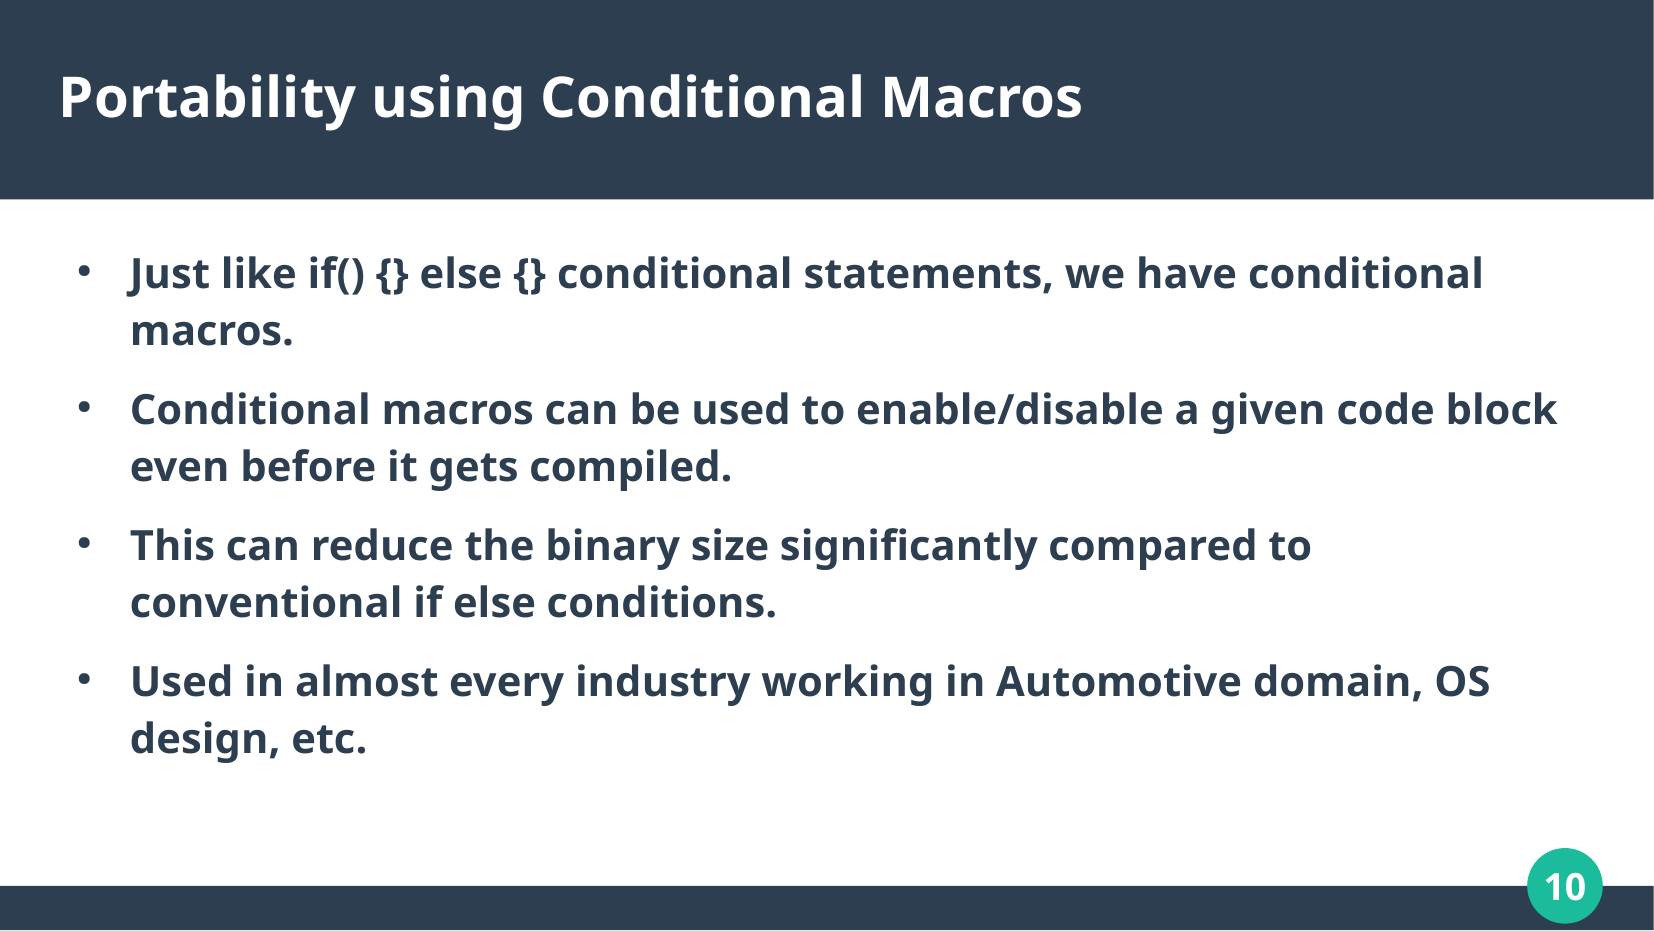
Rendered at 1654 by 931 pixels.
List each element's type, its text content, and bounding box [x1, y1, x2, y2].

title Portability using Conditional Macros [59, 37, 1595, 156]
list Just like if() {} else {} conditional statements, we have conditional macros. Conditional macros can be used to enable/disable a given code block even before it gets compiled. This can reduce the binary size significantly compared to conventional if else conditions. Used in almost every industry working in Automotive domain, OS design, etc. [59, 243, 1595, 864]
